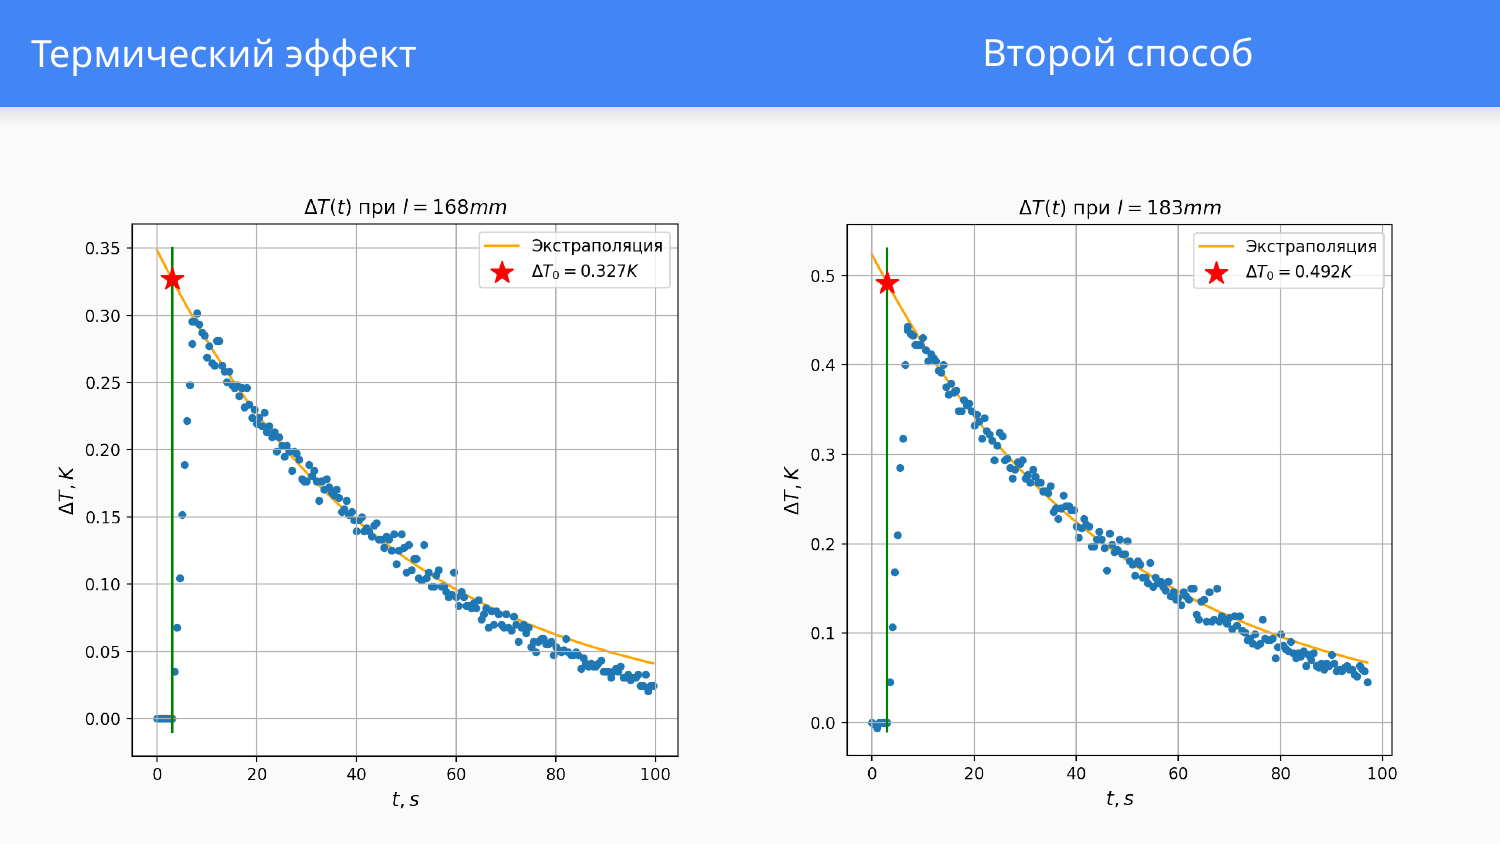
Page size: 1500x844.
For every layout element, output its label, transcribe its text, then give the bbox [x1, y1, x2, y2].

picture [44, 139, 748, 844]
picture [759, 140, 1462, 843]
text_box Второй способ [967, 14, 1426, 90]
title Термический эффект [16, 2, 465, 102]
